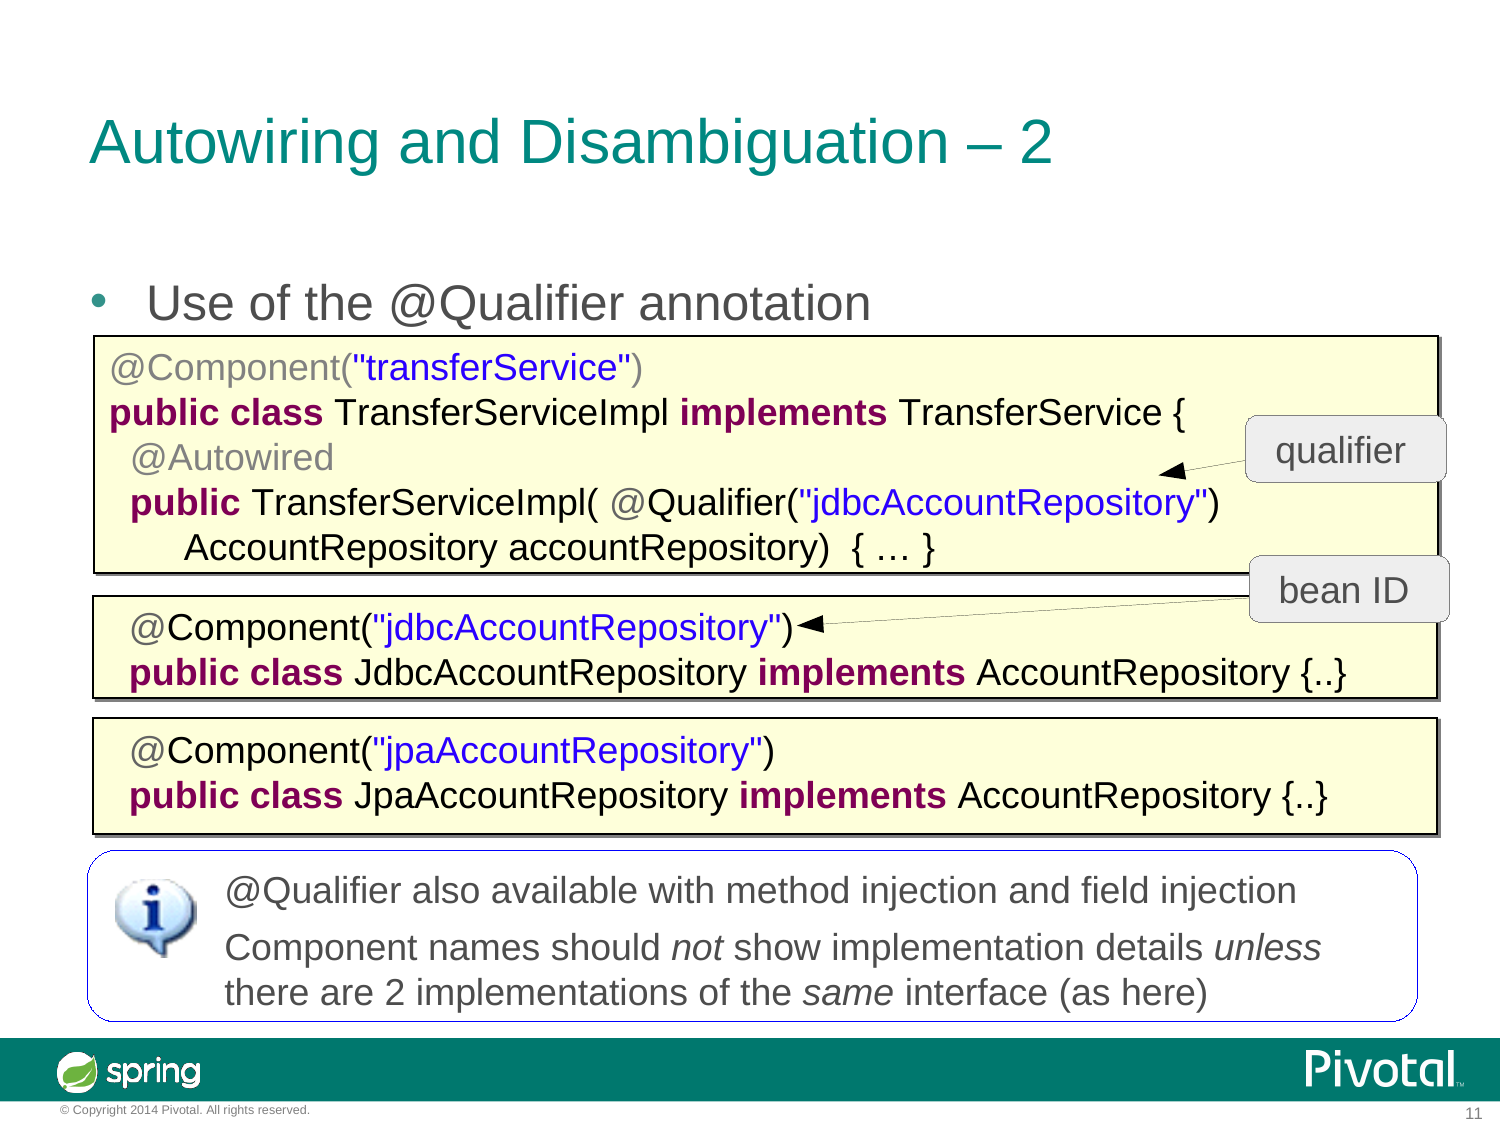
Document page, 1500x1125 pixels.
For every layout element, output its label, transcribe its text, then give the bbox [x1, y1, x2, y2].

text_box @Component("transferService") public class TransferServiceImpl implements TransferService { @Autowired public TransferServiceImpl( @Qualifier("jdbcAccountRepository") AccountRepository accountRepository) { … } [94, 335, 1439, 573]
picture [115, 879, 197, 958]
picture [32, 1041, 210, 1103]
picture [1306, 1050, 1464, 1087]
text_box bean ID [1249, 555, 1450, 623]
text_box [87, 850, 1418, 1022]
text_box @Component("jpaAccountRepository") public class JpaAccountRepository implements AccountRepository {..} [93, 717, 1438, 835]
text_box @Qualifier also available with method injection and field injection Component names should not show implementation details unless there are 2 implementations of the same interface (as here) [209, 858, 1409, 1020]
text_box qualifier [1245, 415, 1447, 483]
title Autowiring and Disambiguation – 2 [75, 45, 1426, 233]
list Use of the @Qualifier annotation [75, 262, 1426, 1005]
